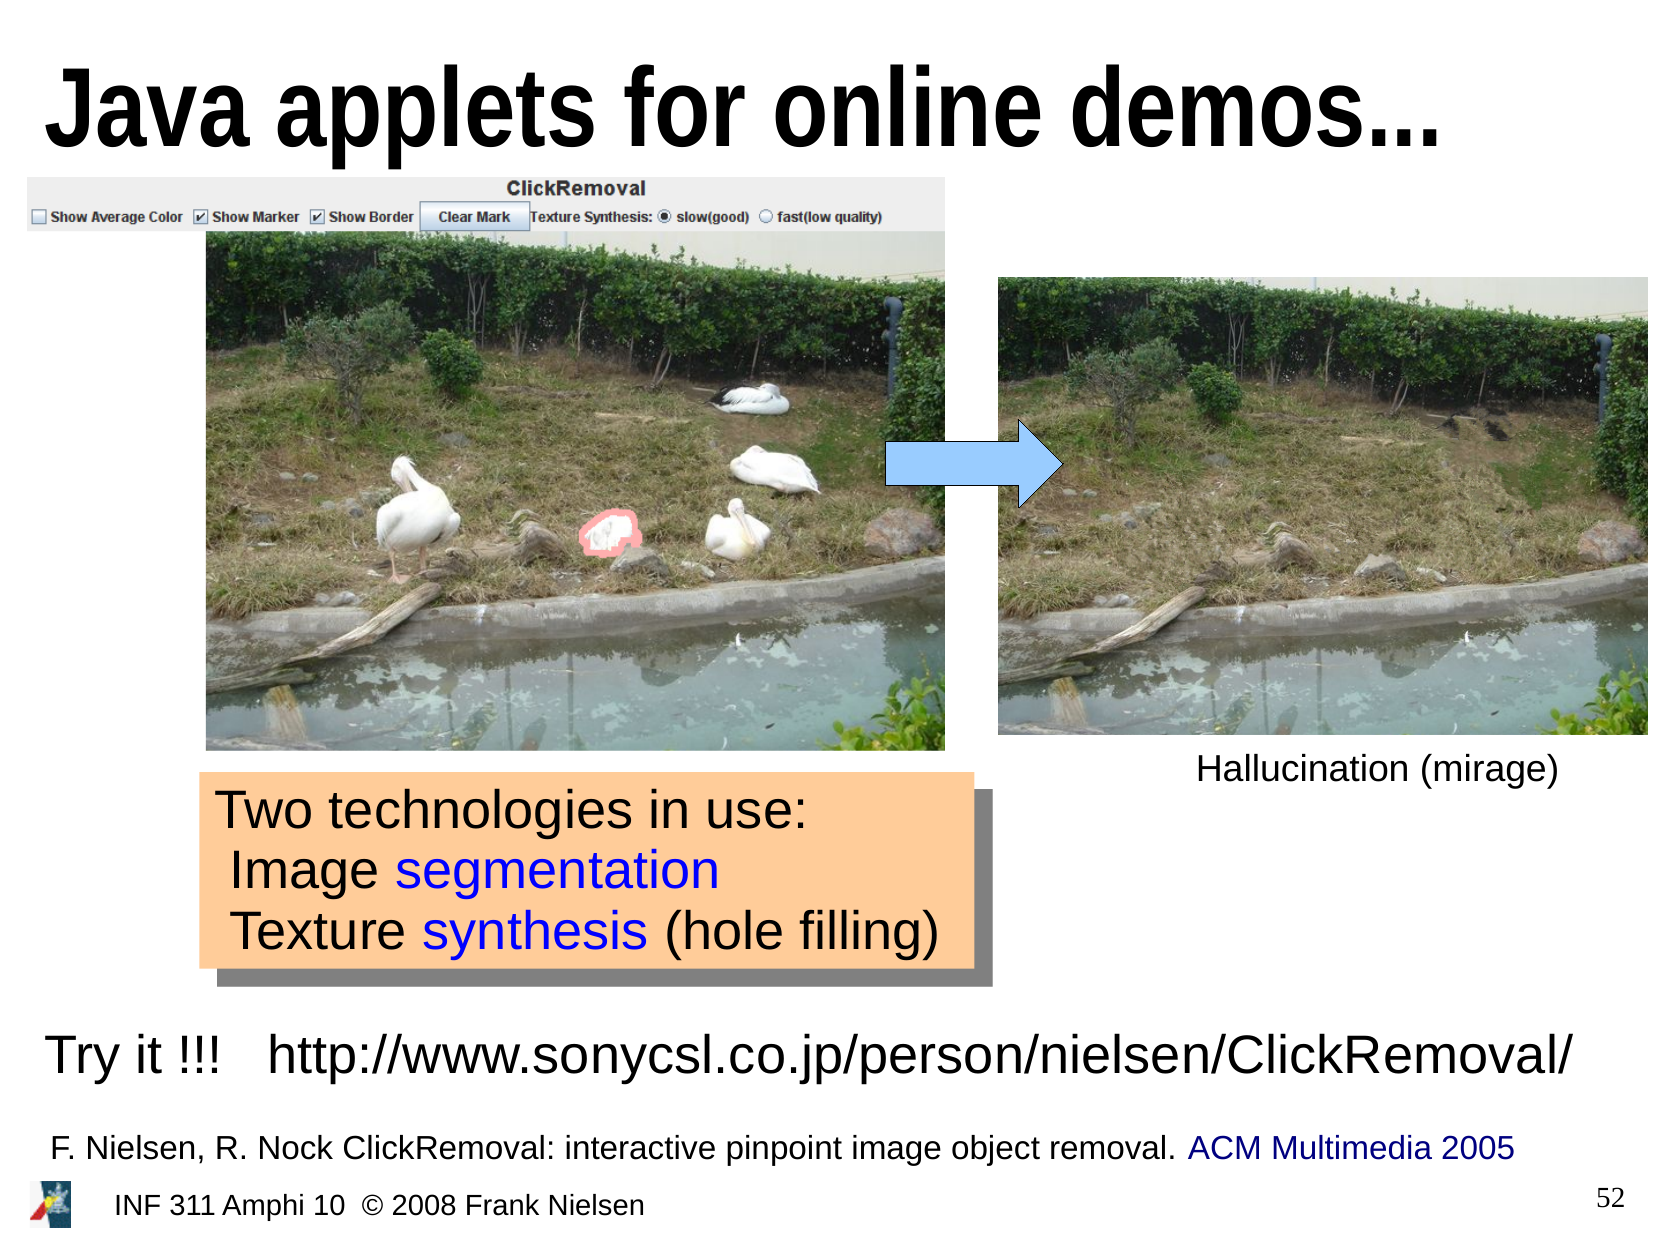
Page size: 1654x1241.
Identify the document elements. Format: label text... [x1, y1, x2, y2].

picture [998, 277, 1648, 737]
text_box F. Nielsen, R. Nock ClickRemoval: interactive pinpoint image object removal. ACM Multimedia 2005 [35, 1122, 1531, 1175]
text_box Hallucination (mirage) [1181, 740, 1575, 798]
picture [27, 177, 945, 752]
text_box Try it !!! http://www.sonycsl.co.jp/person/nielsen/ClickRemoval/ [29, 1017, 1595, 1093]
text_box Java applets for online demos... [29, 33, 1459, 178]
picture [29, 1181, 71, 1228]
text_box Two technologies in use: Image segmentation Texture synthesis (hole filling) [199, 772, 975, 969]
text_box [885, 419, 1064, 508]
